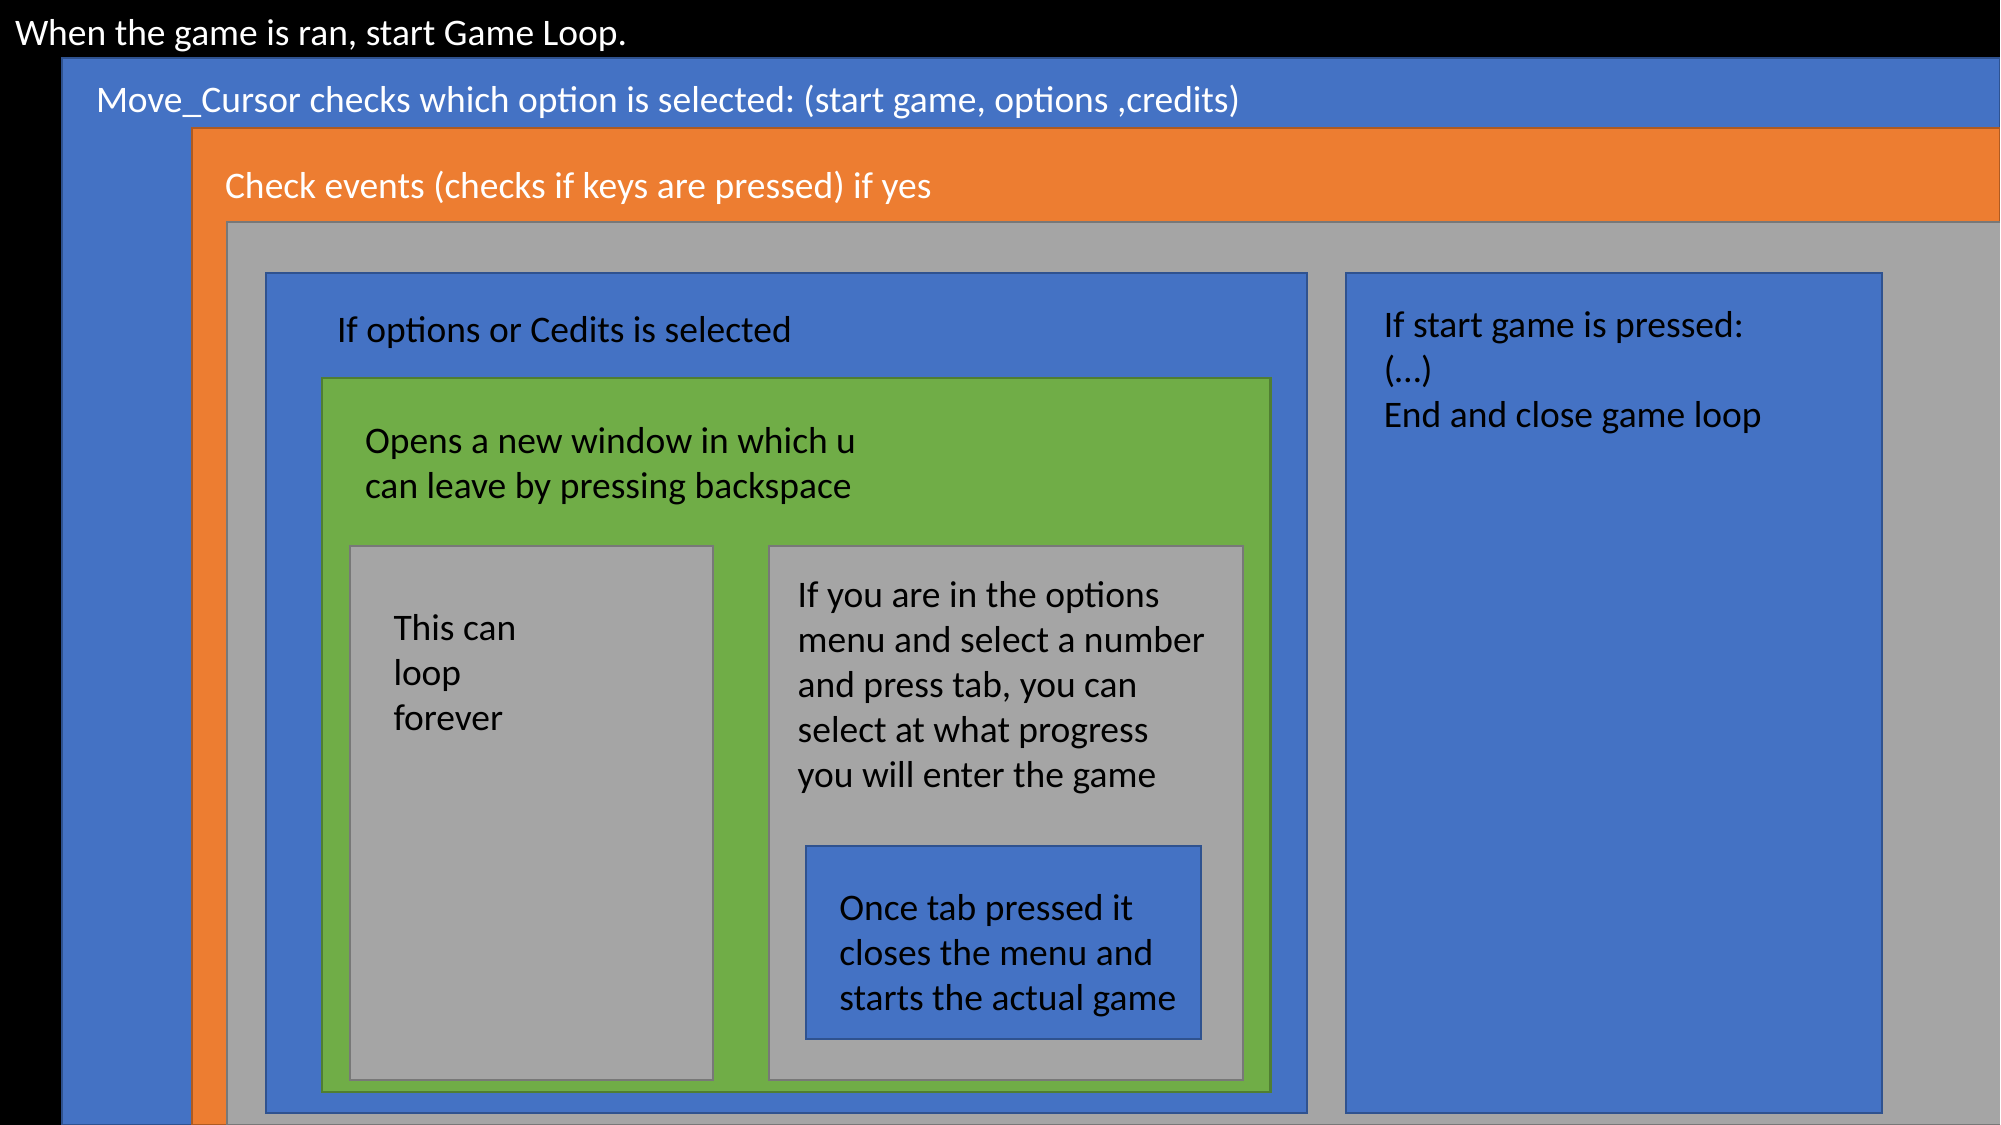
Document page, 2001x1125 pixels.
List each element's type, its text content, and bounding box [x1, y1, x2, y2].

text_box If options or Cedits is selected [322, 297, 1213, 358]
text_box When the game is ran, start Game Loop. [0, 0, 1540, 107]
text_box Once tab pressed it closes the menu and starts the actual game [824, 874, 1202, 1027]
text_box [0, 0, 2000, 1125]
text_box Check events (checks if keys are pressed) if yes [210, 154, 1637, 215]
text_box If start game is pressed: (…) End and close game loop [1368, 292, 1848, 490]
text_box If you are in the options menu and select a number and press tab, you can select at what progress you will enter the game [782, 562, 1228, 805]
text_box This can loop forever [378, 595, 539, 748]
text_box Opens a new window in which u can leave by pressing backspace [350, 408, 882, 515]
text_box Move_Cursor checks which option is selected: (start game, options ,credits) [81, 67, 1828, 129]
